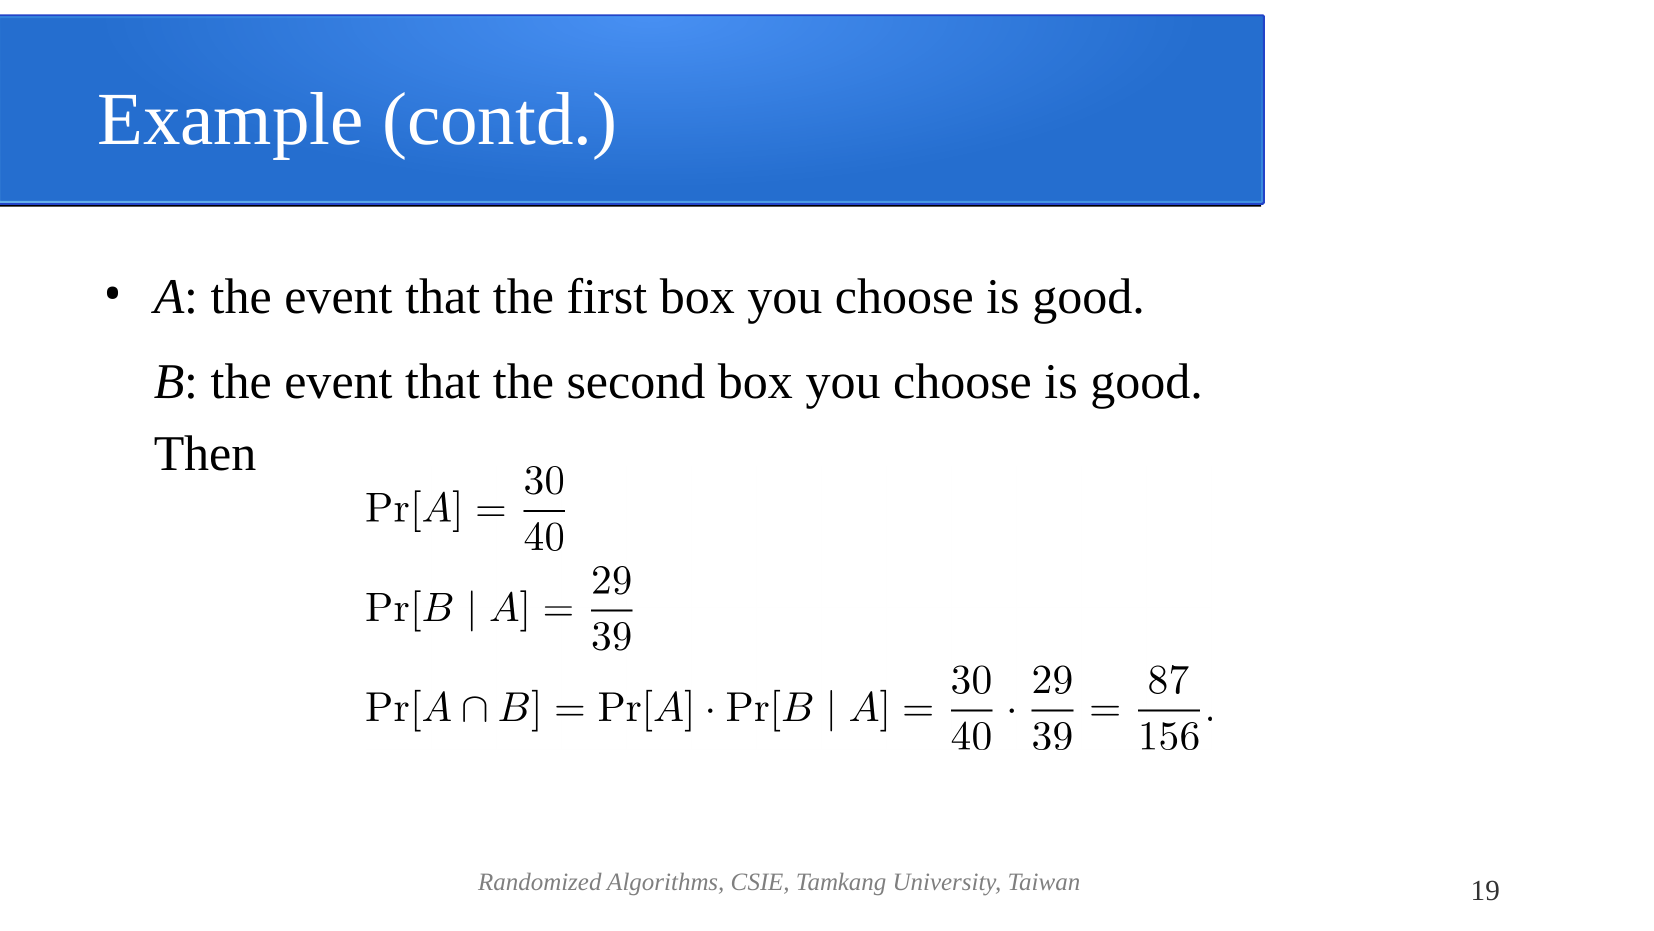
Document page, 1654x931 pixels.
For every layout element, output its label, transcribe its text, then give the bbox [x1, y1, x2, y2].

list A: the event that the first box you choose is good. B: the event that the second box you choose is good. Then [82, 248, 1511, 750]
title Example (contd.) [82, 37, 1264, 193]
picture [366, 466, 1212, 750]
